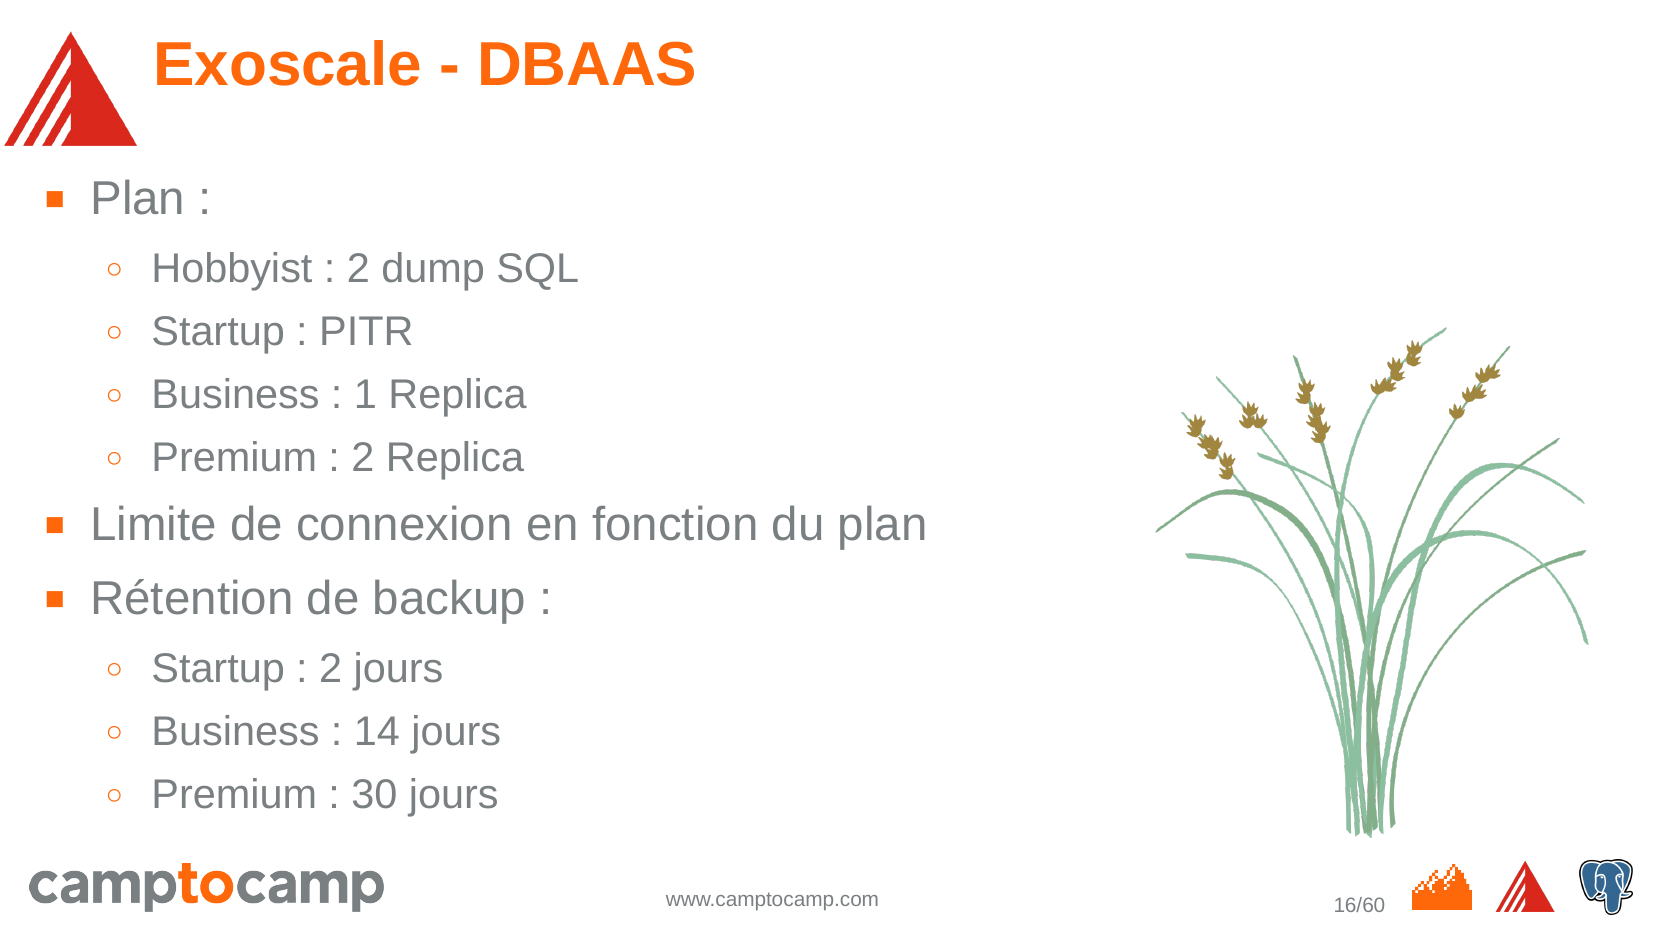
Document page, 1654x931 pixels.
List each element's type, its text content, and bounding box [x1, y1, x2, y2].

picture [29, 863, 384, 912]
picture [1412, 864, 1472, 910]
title Exoscale - DBAAS [153, 29, 1394, 156]
picture [1495, 856, 1556, 917]
list Plan : Hobbyist : 2 dump SQL Startup : PITR Business : 1 Replica Premium : 2 Replica Limite de connexion en fonction du plan Rétention de backup : Startup : 2 jours Business : 14 jours Premium : 30 jours [29, 171, 1625, 827]
picture [1579, 859, 1633, 915]
picture [1152, 324, 1595, 843]
picture [3, 21, 140, 157]
